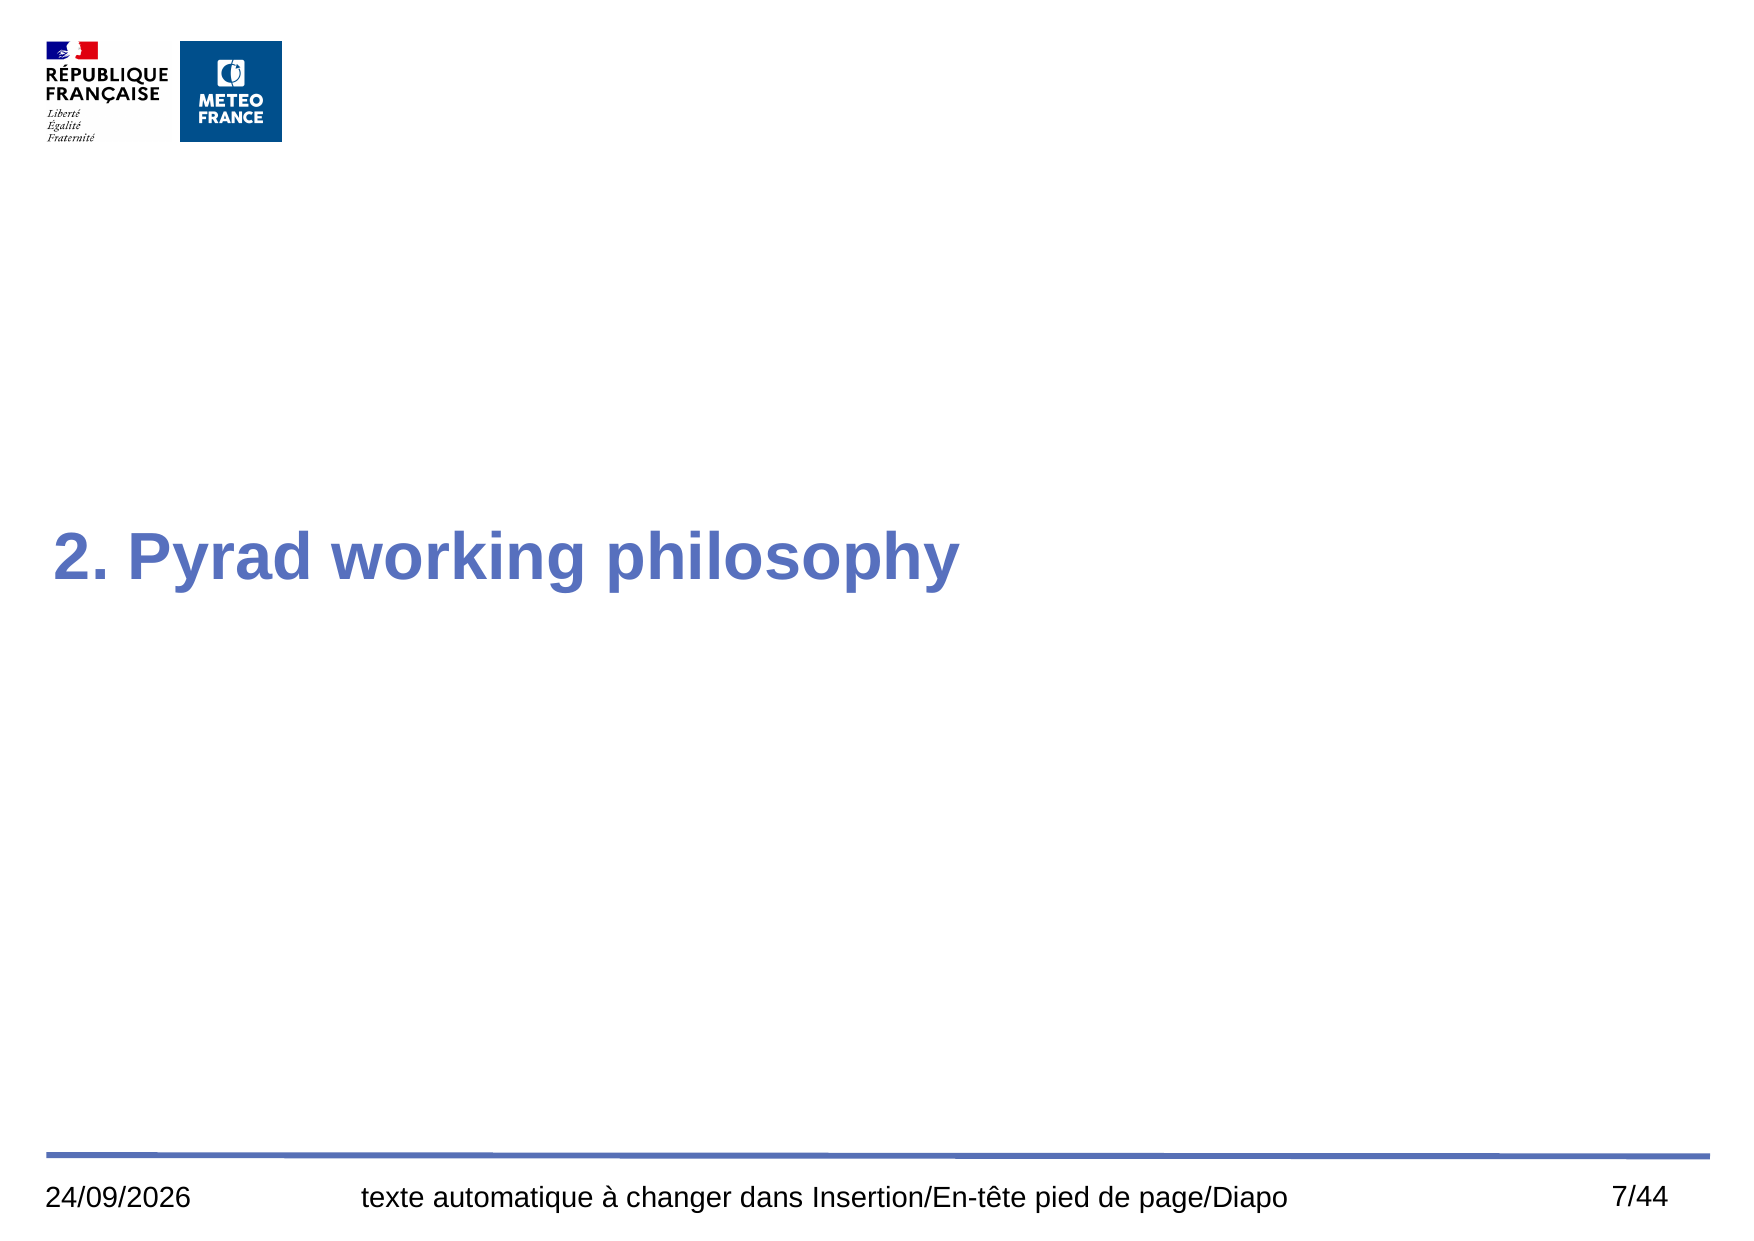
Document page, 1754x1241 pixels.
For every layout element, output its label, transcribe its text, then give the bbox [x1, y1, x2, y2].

picture [180, 41, 282, 142]
subtitle 2. Pyrad working philosophy [53, 321, 1440, 791]
picture [46, 41, 172, 142]
